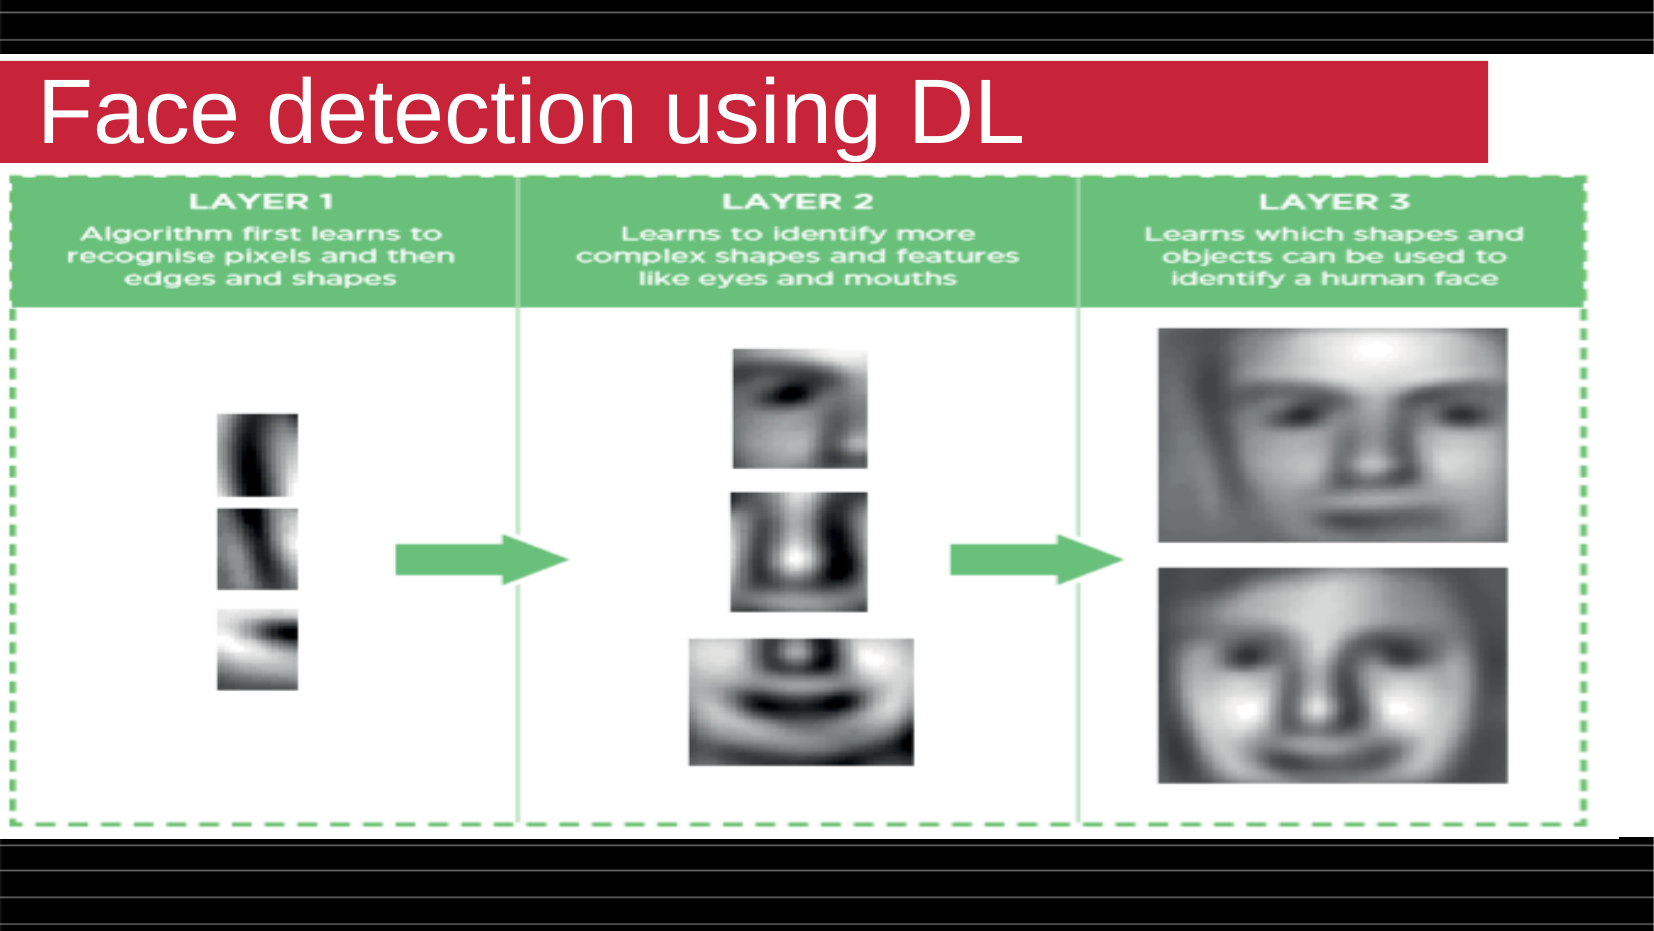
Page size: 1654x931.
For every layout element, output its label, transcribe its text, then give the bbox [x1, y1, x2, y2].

picture [0, 163, 1654, 931]
title Face detection using DL [0, 60, 1489, 163]
picture [0, 0, 1654, 54]
